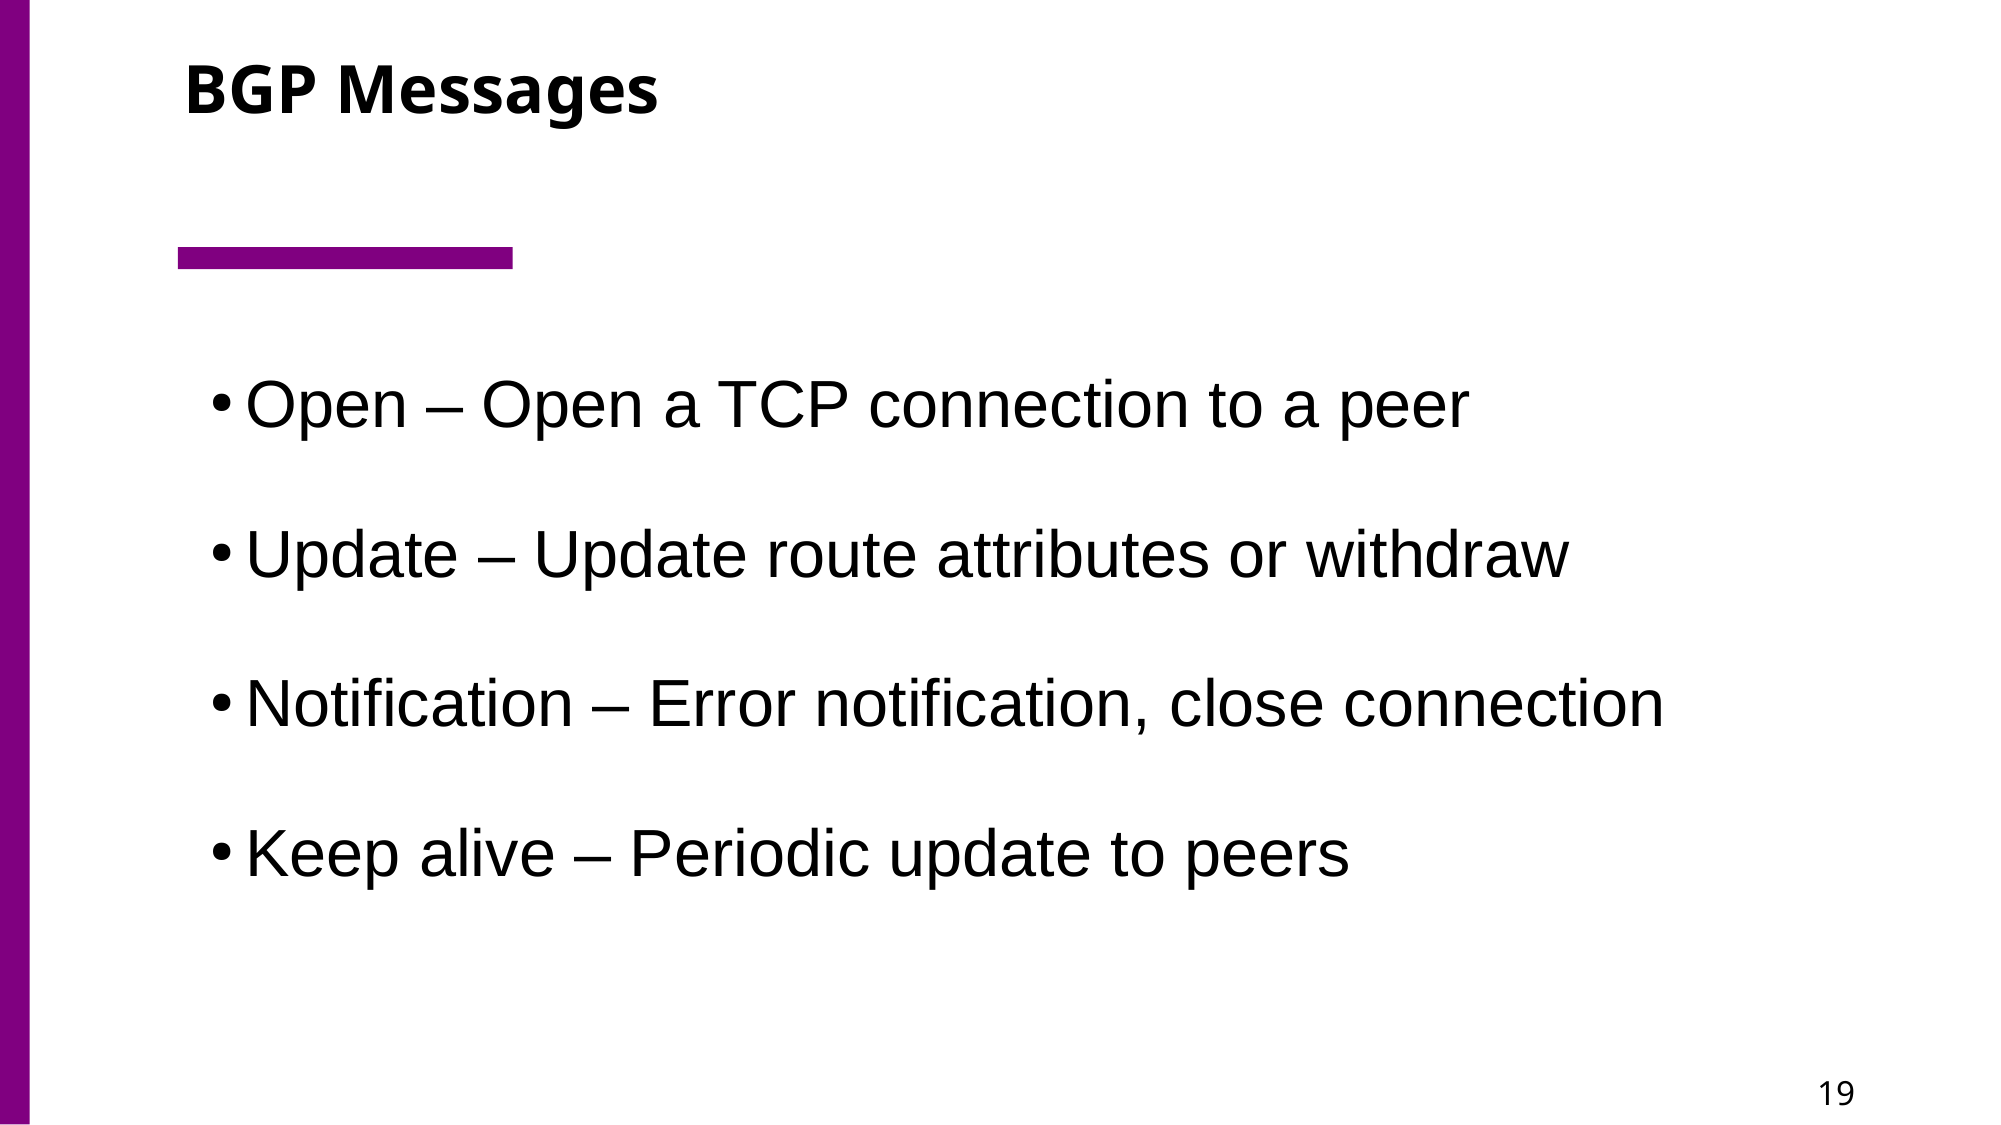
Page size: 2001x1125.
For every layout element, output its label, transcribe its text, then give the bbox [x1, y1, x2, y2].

text_box Open – Open a TCP connection to a peer Update – Update route attributes or withdraw Notification – Error notification, close connection Keep alive – Periodic update to peers [195, 360, 1711, 899]
title BGP Messages [133, 0, 1946, 135]
